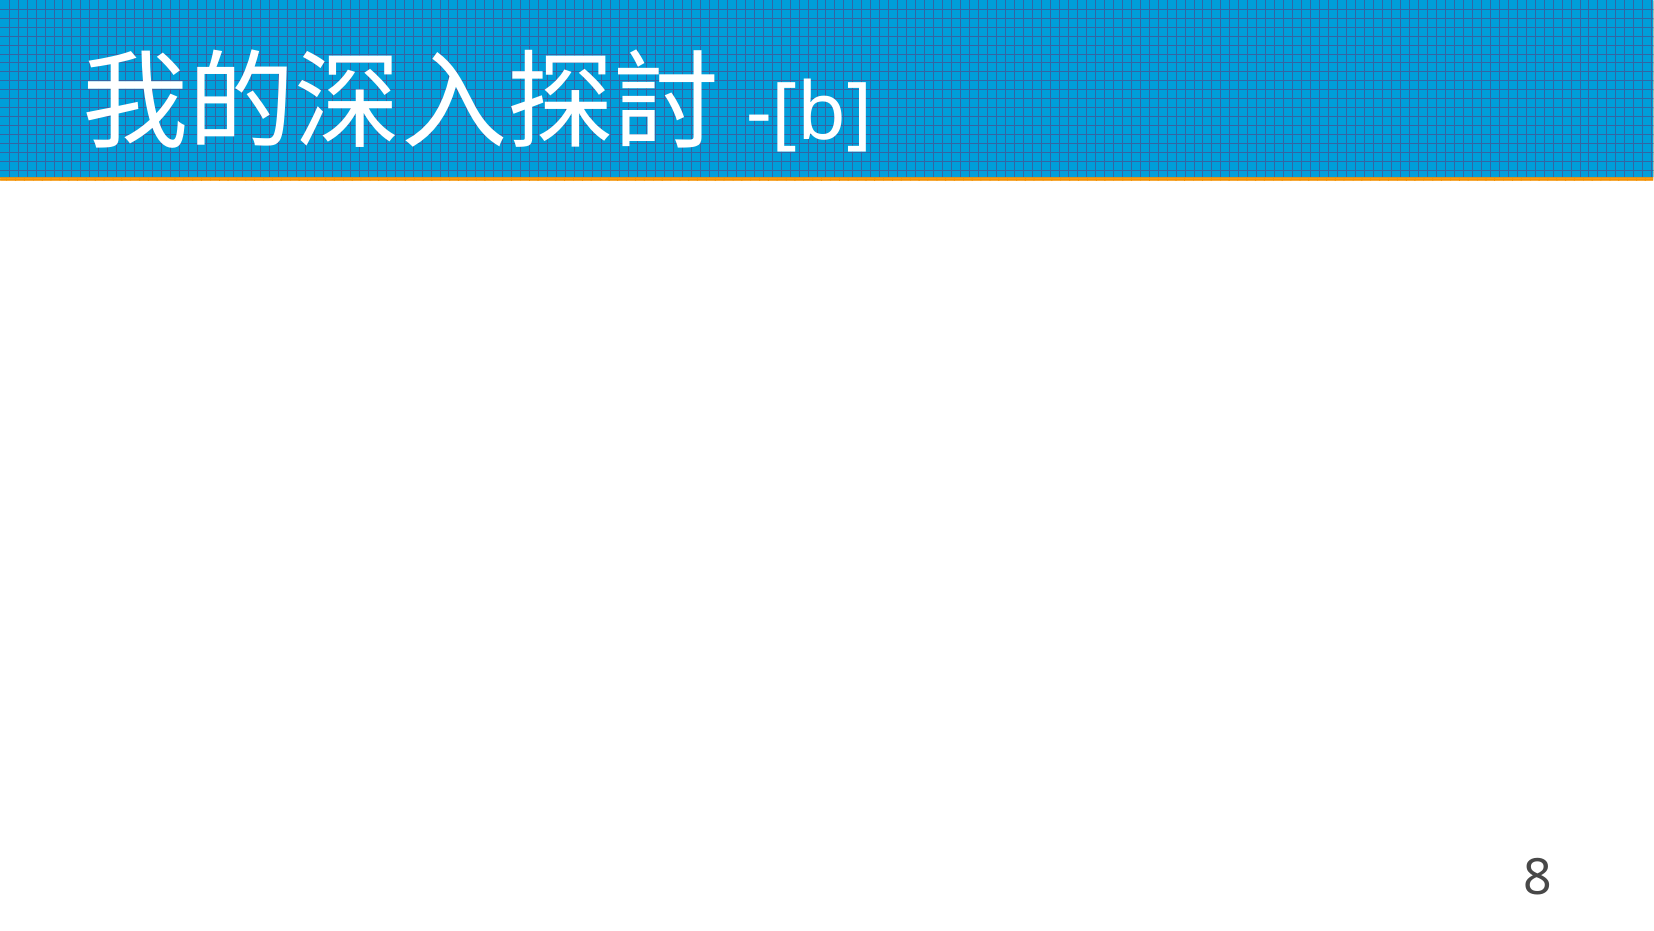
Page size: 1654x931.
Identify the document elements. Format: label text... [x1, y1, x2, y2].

title 我的深入探討-[b] [82, 14, 1571, 171]
